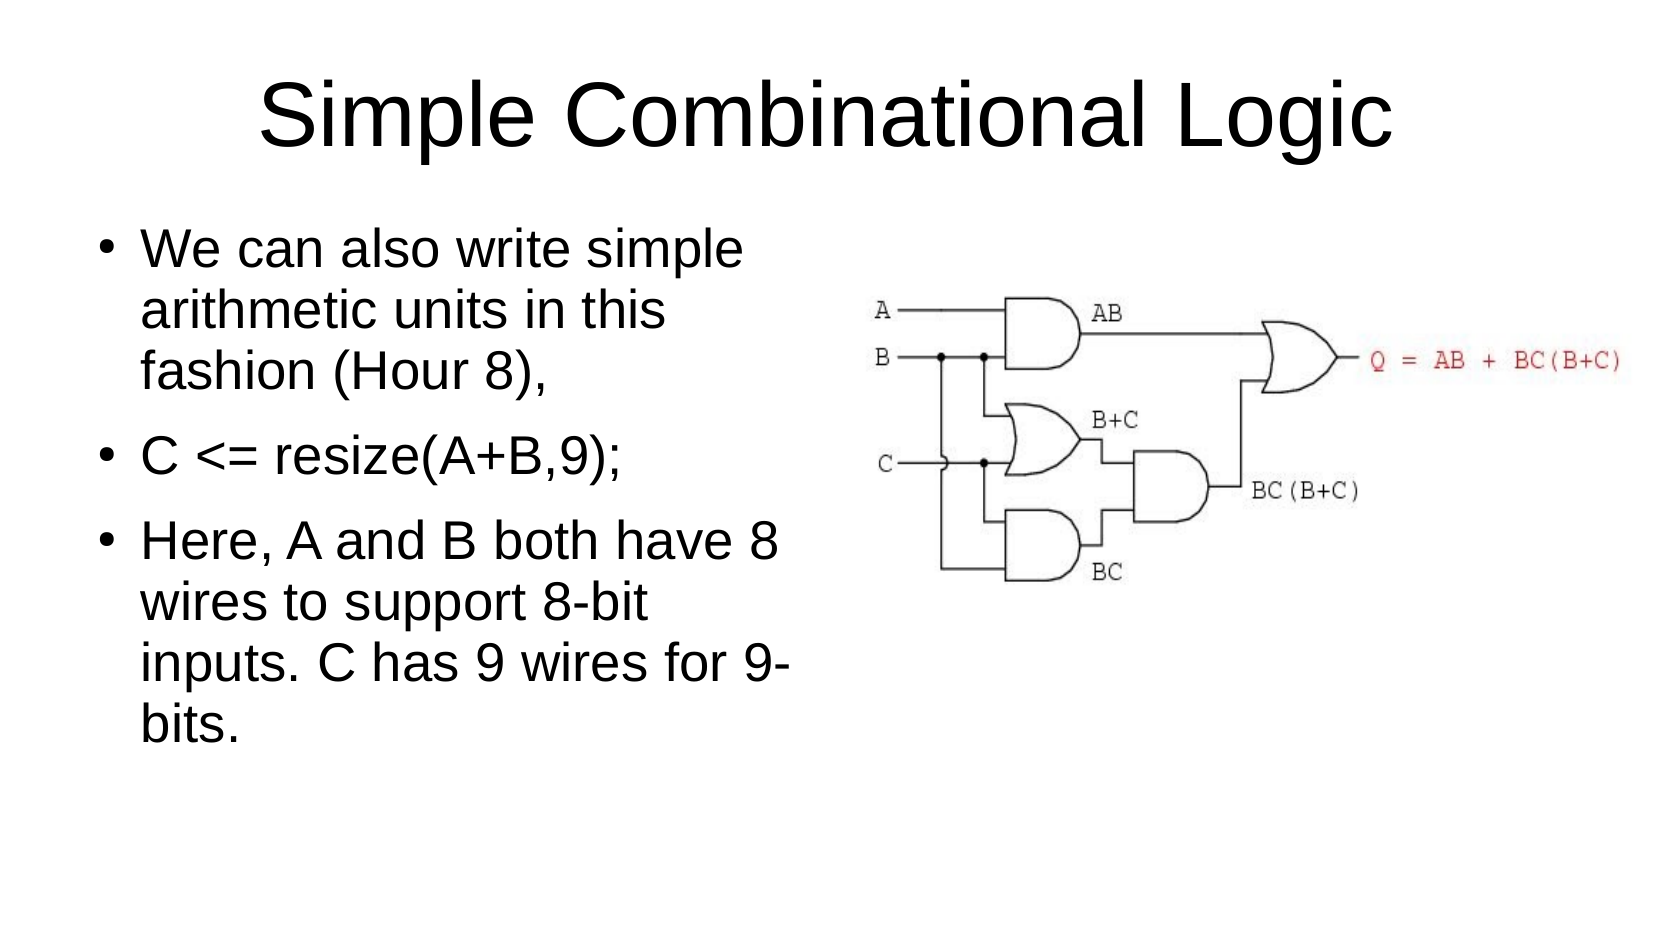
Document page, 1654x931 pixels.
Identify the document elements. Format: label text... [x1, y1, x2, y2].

list We can also write simple arithmetic units in this fashion (Hour 8), C <= resize(A+B,9); Here, A and B both have 8 wires to support 8-bit inputs. C has 9 wires for 9-bits. [82, 217, 826, 758]
title Simple Combinational Logic [82, 37, 1571, 193]
picture [855, 284, 1634, 596]
